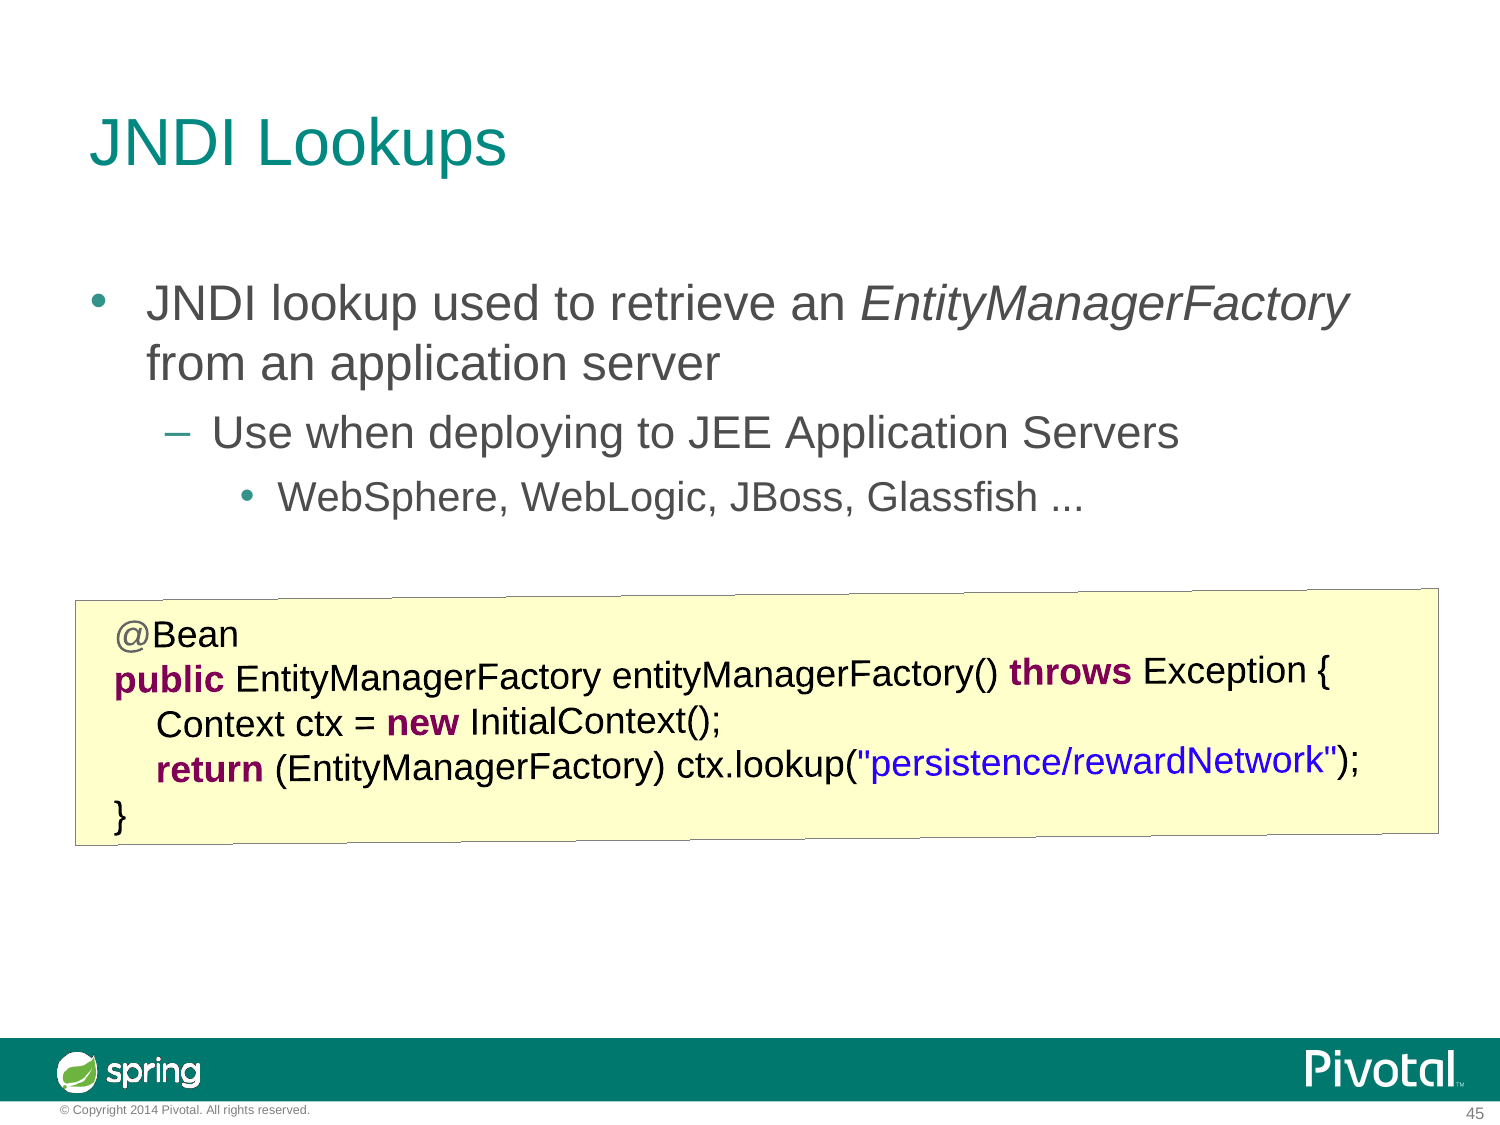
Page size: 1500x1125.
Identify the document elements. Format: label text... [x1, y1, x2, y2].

list JNDI lookup used to retrieve an EntityManagerFactory from an application server Use when deploying to JEE Application Servers WebSphere, WebLogic, JBoss, Glassfish ... [75, 262, 1426, 538]
text_box @Bean public EntityManagerFactory entityManagerFactory() throws Exception { Context ctx = new InitialContext(); return (EntityManagerFactory) ctx.lookup("persistence/rewardNetwork"); } [75, 588, 1439, 846]
title JNDI Lookups [75, 45, 1426, 233]
picture [32, 1041, 210, 1103]
picture [1306, 1050, 1464, 1087]
